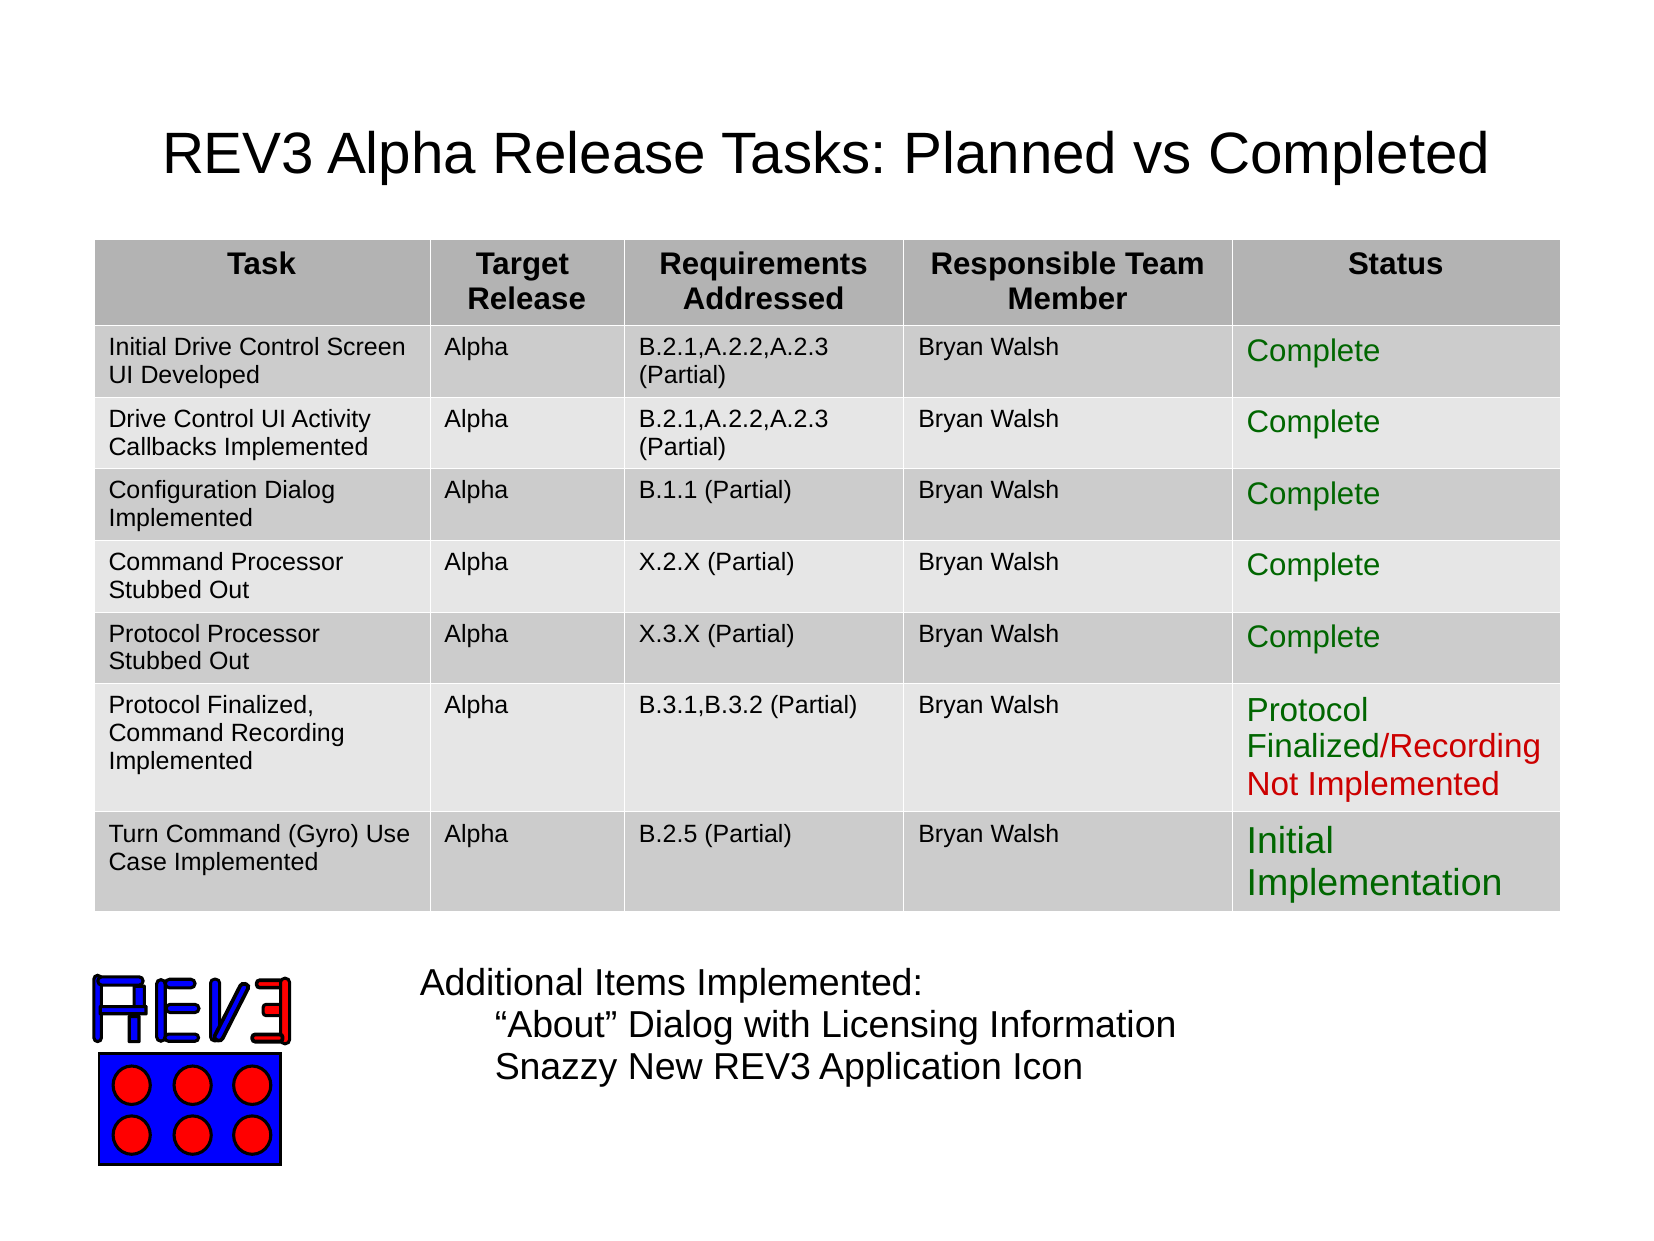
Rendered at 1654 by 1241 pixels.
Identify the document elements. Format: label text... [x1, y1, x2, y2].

table_cell Complete [1233, 398, 1560, 468]
table_cell X.3.X (Partial) [625, 613, 903, 683]
table_cell B.3.1,B.3.2 (Partial) [625, 684, 903, 811]
table_header Responsible Team Member [904, 240, 1232, 325]
table_header Status [1233, 240, 1560, 325]
table_cell Bryan Walsh [904, 398, 1232, 468]
table_cell X.2.X (Partial) [625, 541, 903, 612]
table_header Requirements Addressed [625, 240, 903, 325]
table_cell Alpha [431, 613, 624, 683]
table_cell Complete [1233, 541, 1560, 612]
table_cell B.1.1 (Partial) [625, 469, 903, 540]
picture [75, 958, 302, 1186]
table_cell Complete [1233, 326, 1560, 397]
table_cell B.2.1,A.2.2,A.2.3 (Partial) [625, 398, 903, 468]
table_cell Command Processor Stubbed Out [95, 541, 430, 612]
table_cell Alpha [431, 684, 624, 811]
table_header Task [95, 240, 430, 325]
table_cell Bryan Walsh [904, 326, 1232, 397]
table_cell Protocol Processor Stubbed Out [95, 613, 430, 683]
table_cell Alpha [431, 469, 624, 540]
table_cell Protocol Finalized, Command Recording Implemented [95, 684, 430, 811]
table_cell Initial Implementation [1233, 812, 1560, 911]
table_cell Alpha [431, 541, 624, 612]
table_cell Initial Drive Control Screen UI Developed [95, 326, 430, 397]
table_cell Turn Command (Gyro) Use Case Implemented [95, 812, 430, 911]
table_header Target Release [431, 240, 624, 325]
table_cell Bryan Walsh [904, 684, 1232, 811]
table_cell Alpha [431, 812, 624, 911]
table_cell Alpha [431, 398, 624, 468]
table_cell Complete [1233, 469, 1560, 540]
table_cell Drive Control UI Activity Callbacks Implemented [95, 398, 430, 468]
table_cell Complete [1233, 613, 1560, 683]
table_cell Bryan Walsh [904, 812, 1232, 911]
title REV3 Alpha Release Tasks: Planned vs Completed [82, 49, 1571, 257]
text_box Additional Items Implemented: “About” Dialog with Licensing Information Snazzy New REV3 Application Icon [405, 954, 1192, 1096]
table_cell B.2.1,A.2.2,A.2.3 (Partial) [625, 326, 903, 397]
table_cell Configuration Dialog Implemented [95, 469, 430, 540]
table_cell Alpha [431, 326, 624, 397]
table_cell Bryan Walsh [904, 541, 1232, 612]
table_cell Bryan Walsh [904, 613, 1232, 683]
table_cell Protocol Finalized/Recording Not Implemented [1233, 684, 1560, 811]
table_cell B.2.5 (Partial) [625, 812, 903, 911]
table_cell Bryan Walsh [904, 469, 1232, 540]
